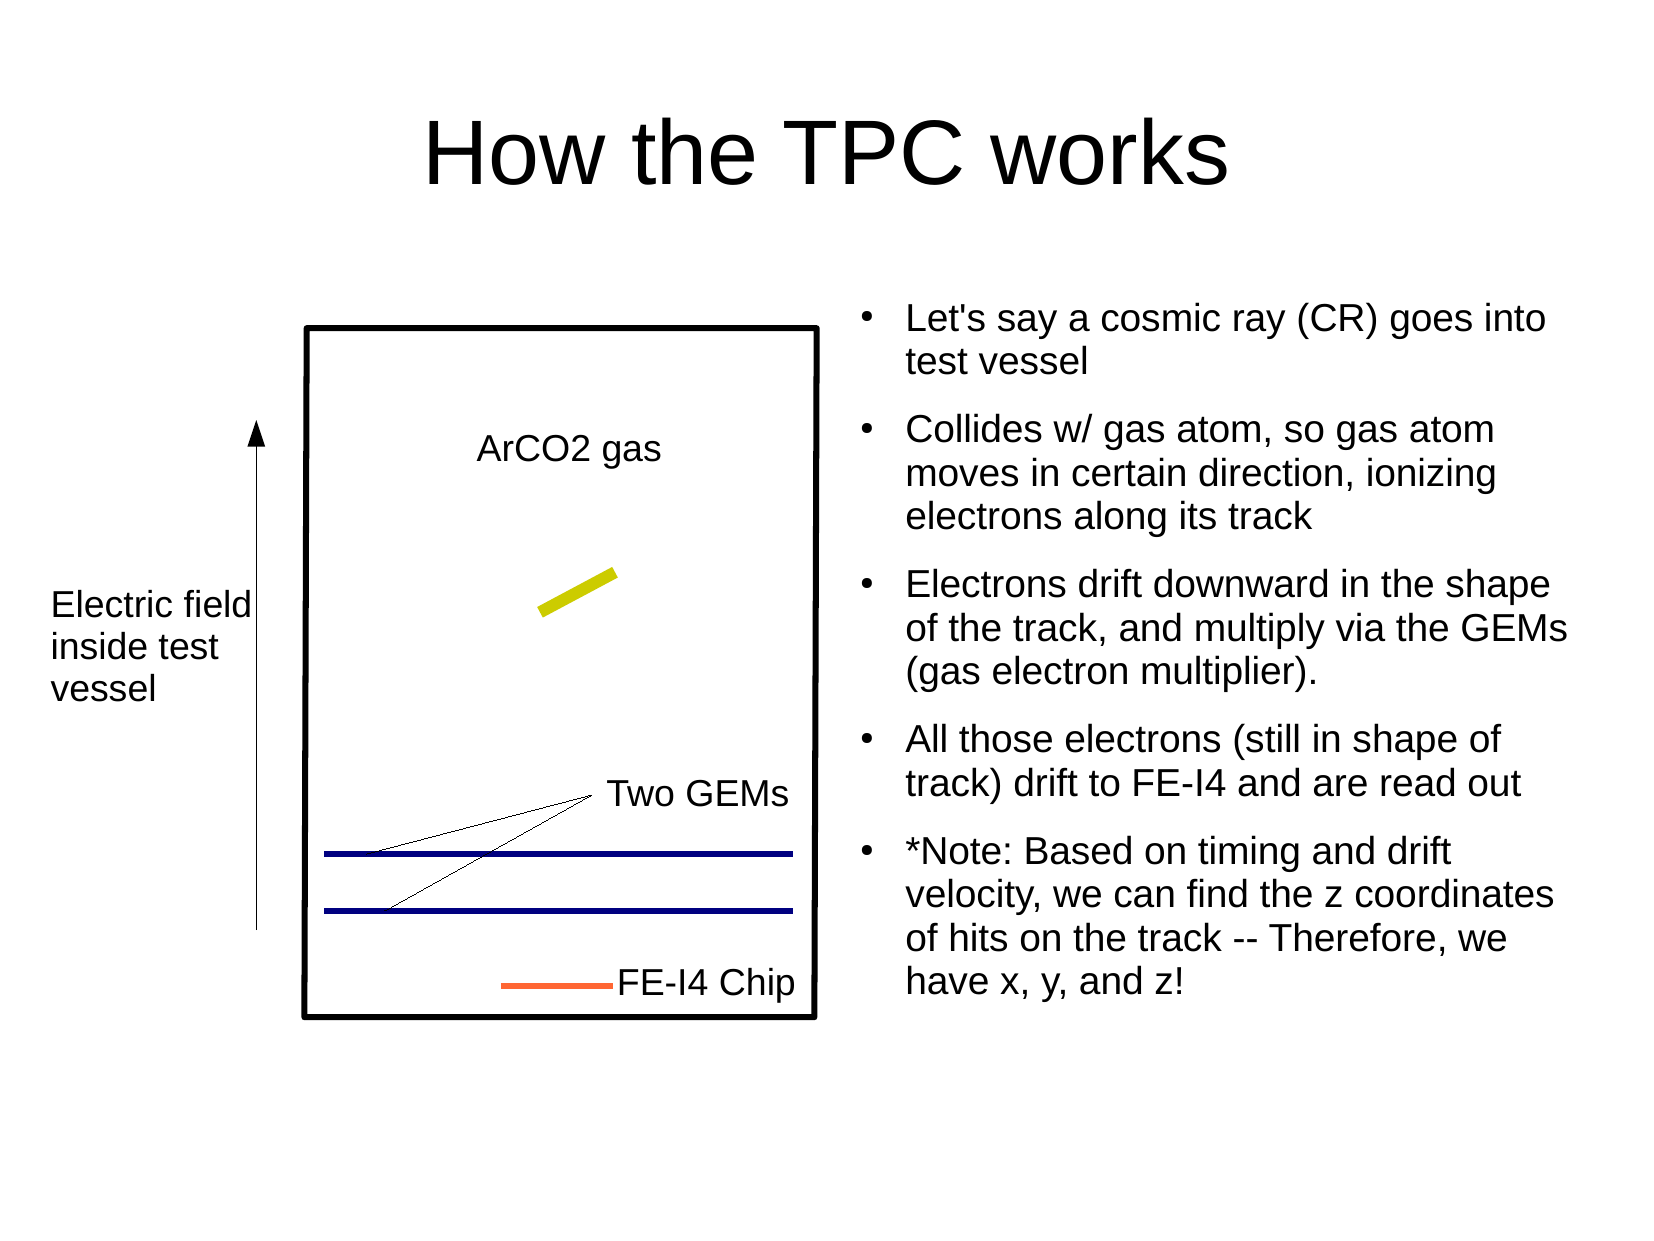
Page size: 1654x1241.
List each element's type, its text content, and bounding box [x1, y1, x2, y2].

text_box Electric field inside test vessel [35, 576, 278, 717]
title How the TPC works [82, 49, 1571, 257]
text_box Two GEMs [591, 765, 805, 822]
text_box FE-I4 Chip [602, 954, 811, 1011]
text_box [304, 328, 817, 1018]
list Let's say a cosmic ray (CR) goes into test vessel Collides w/ gas atom, so gas atom moves in certain direction, ionizing electrons along its track Electrons drift downward in the shape of the track, and multiply via the GEMs (gas electron multiplier). All those electrons (still in shape of track) drift to FE-I4 and are read out *Note: Based on timing and drift velocity, we can find the z coordinates of hits on the track -- Therefore, we have x, y, and z! [845, 296, 1572, 1016]
text_box ArCO2 gas [461, 420, 677, 564]
